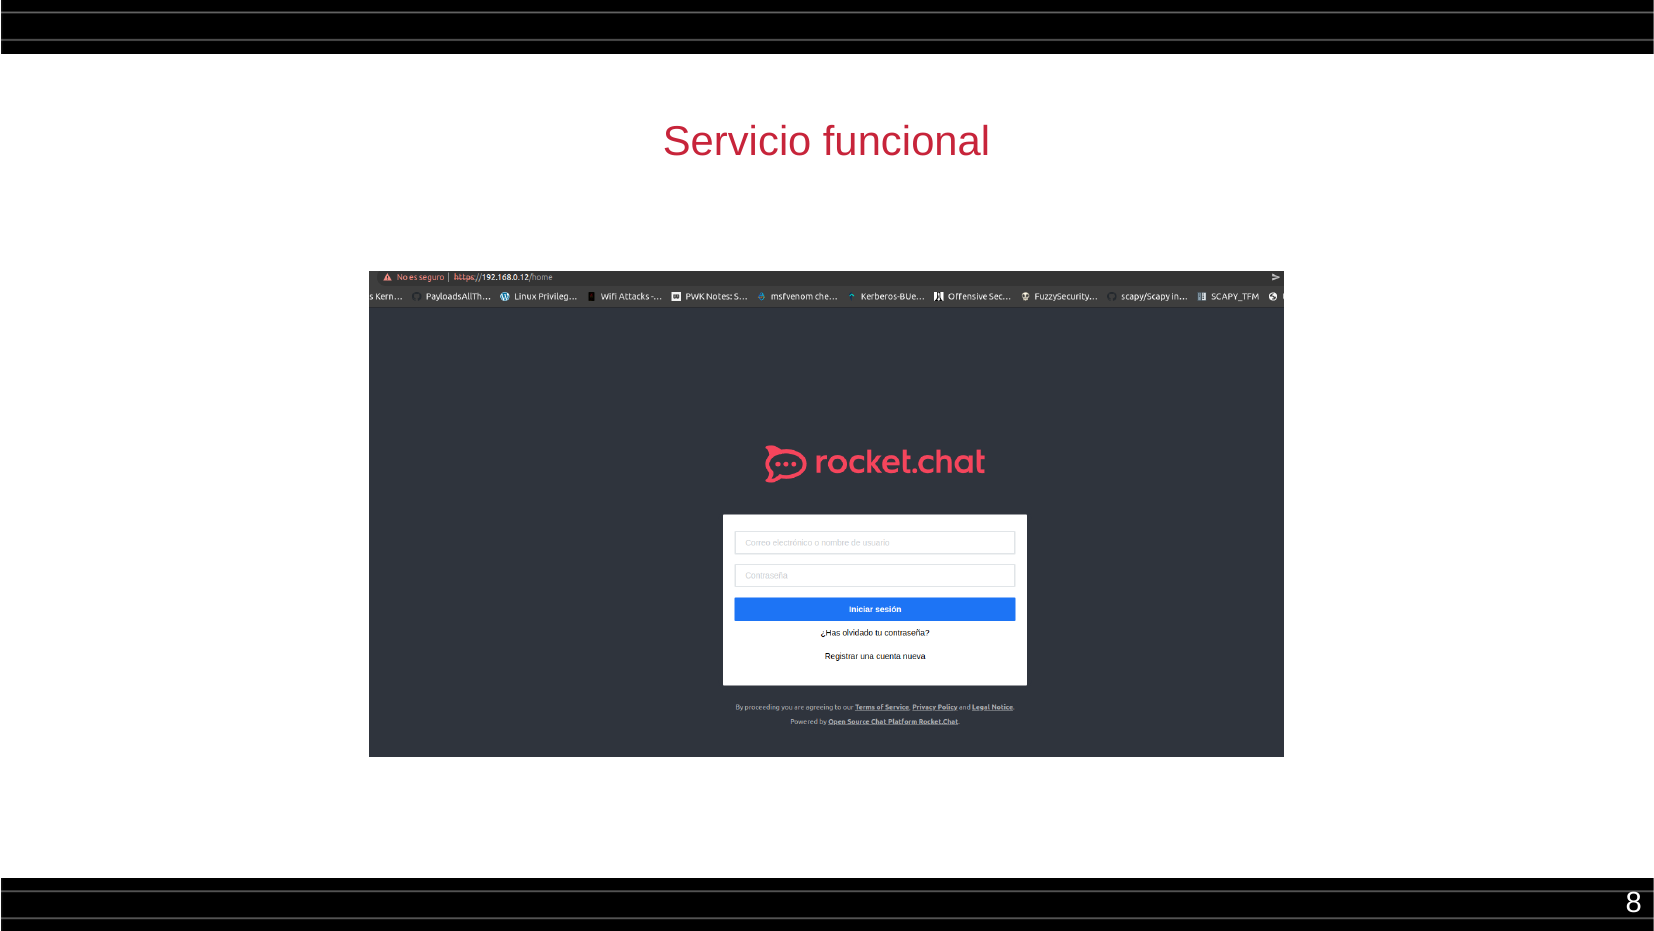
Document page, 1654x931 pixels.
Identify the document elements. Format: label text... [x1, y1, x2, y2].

picture [1, 878, 1654, 931]
picture [1, 0, 1654, 54]
title Servicio funcional [82, 92, 1571, 189]
picture [369, 271, 1284, 757]
